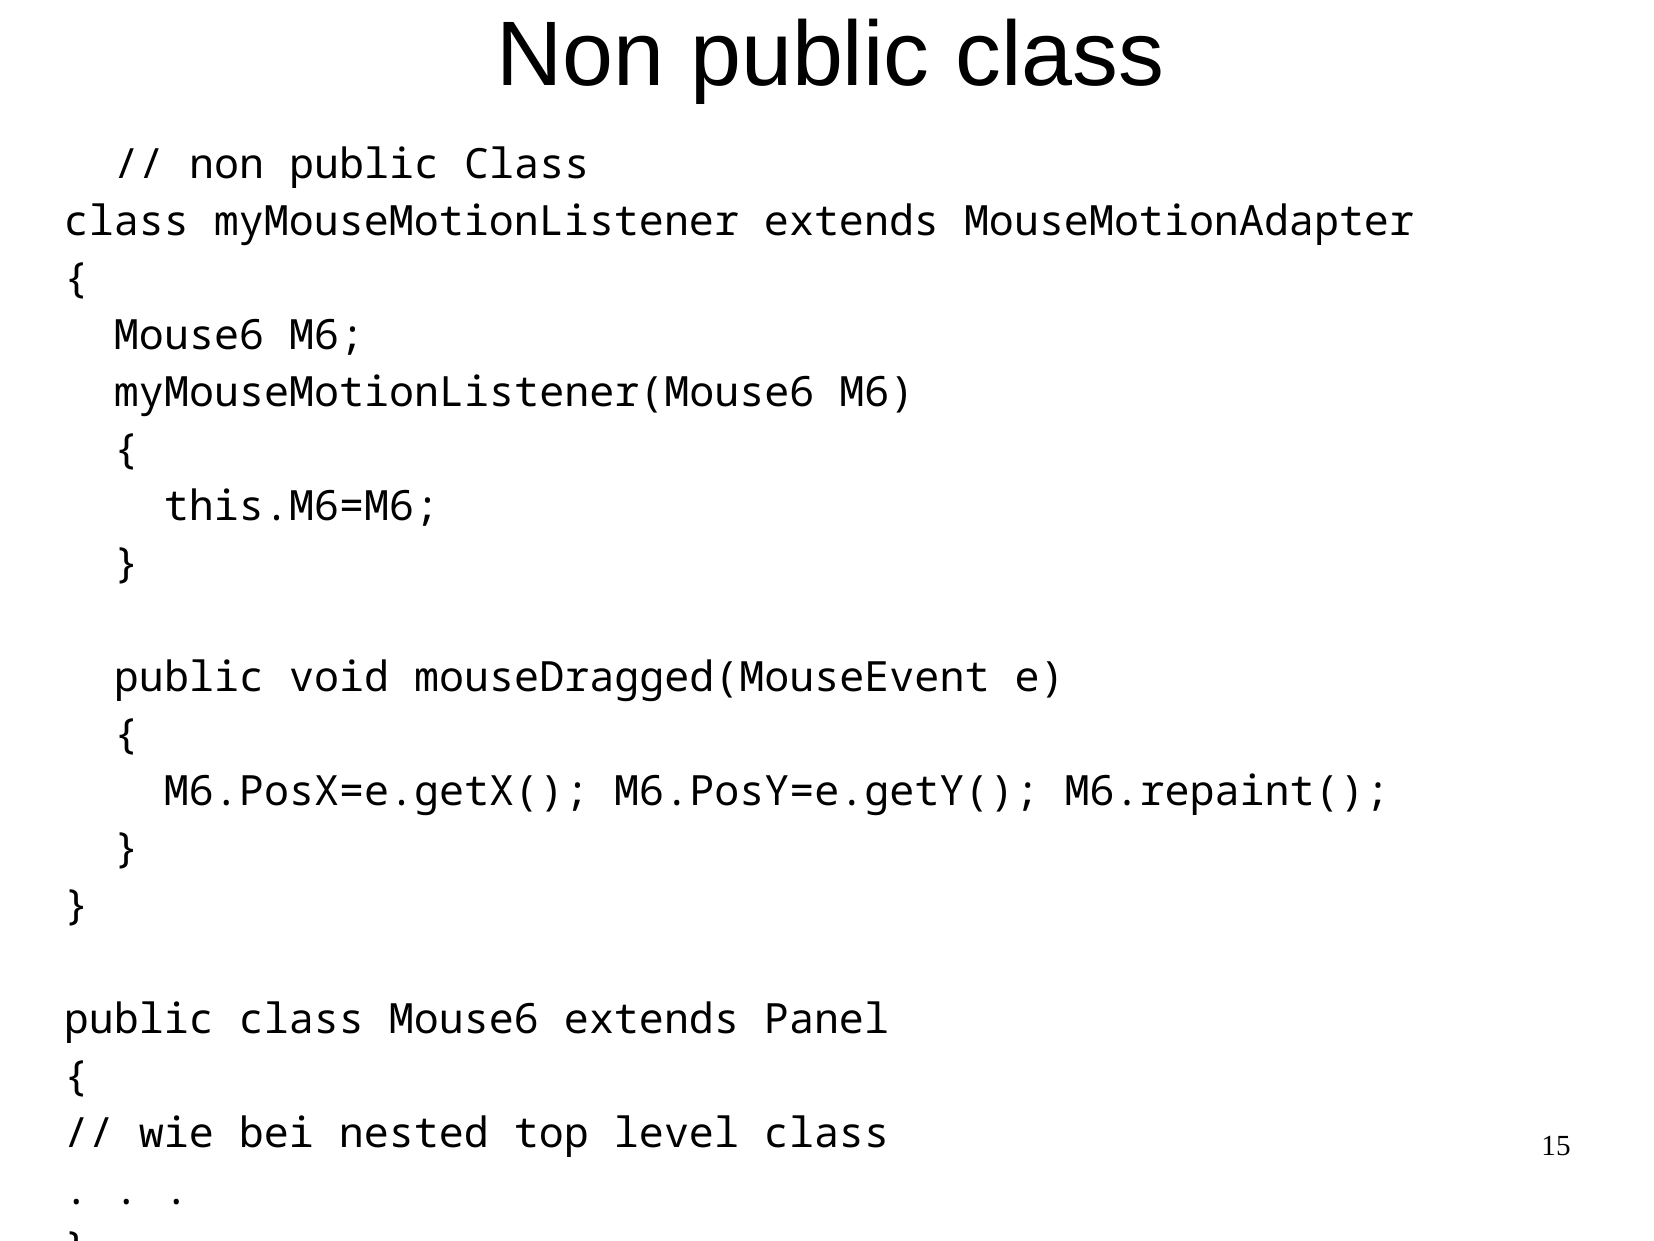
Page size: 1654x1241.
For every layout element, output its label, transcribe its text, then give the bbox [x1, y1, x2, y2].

text_box // non public Class class myMouseMotionListener extends MouseMotionAdapter { Mouse6 M6; myMouseMotionListener(Mouse6 M6) { this.M6=M6; } public void mouseDragged(MouseEvent e) { M6.PosX=e.getX(); M6.PosY=e.getY(); M6.repaint(); } } public class Mouse6 extends Panel { // wie bei nested top level class . . . } [49, 126, 1597, 1197]
title Non public class [86, 0, 1576, 109]
